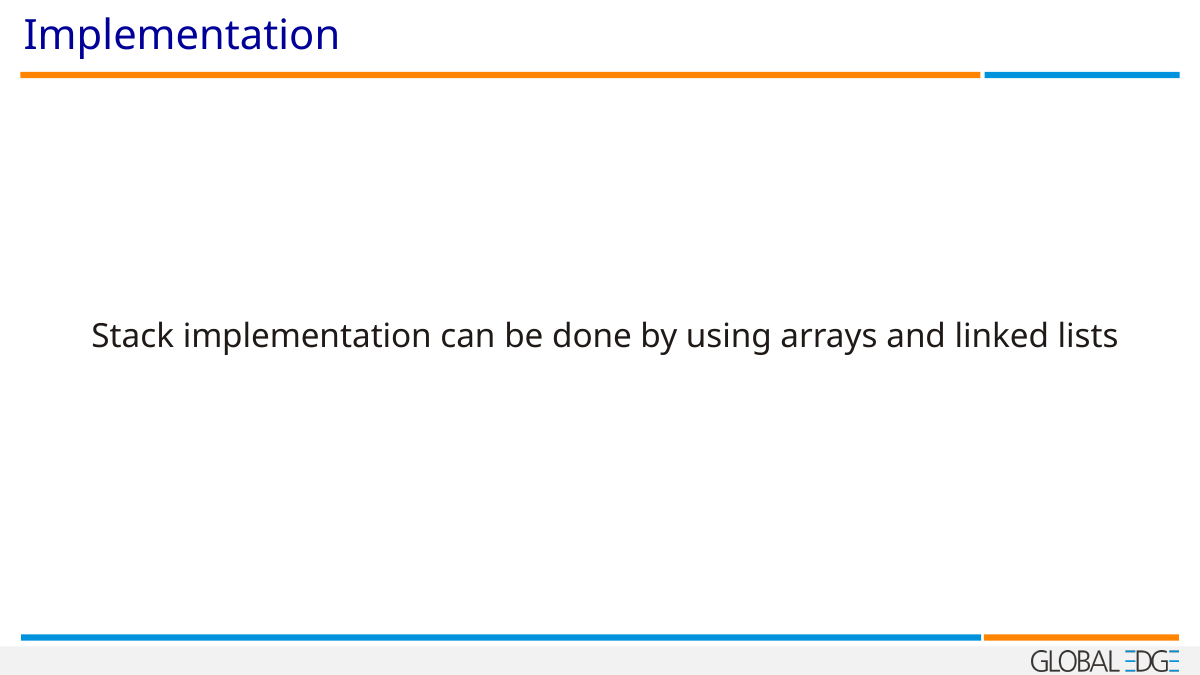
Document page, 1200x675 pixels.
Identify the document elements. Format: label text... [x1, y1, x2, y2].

picture [1031, 650, 1179, 672]
list Stack implementation can be done by using arrays and linked lists [20, 87, 1179, 628]
title Implementation [23, 6, 1099, 60]
